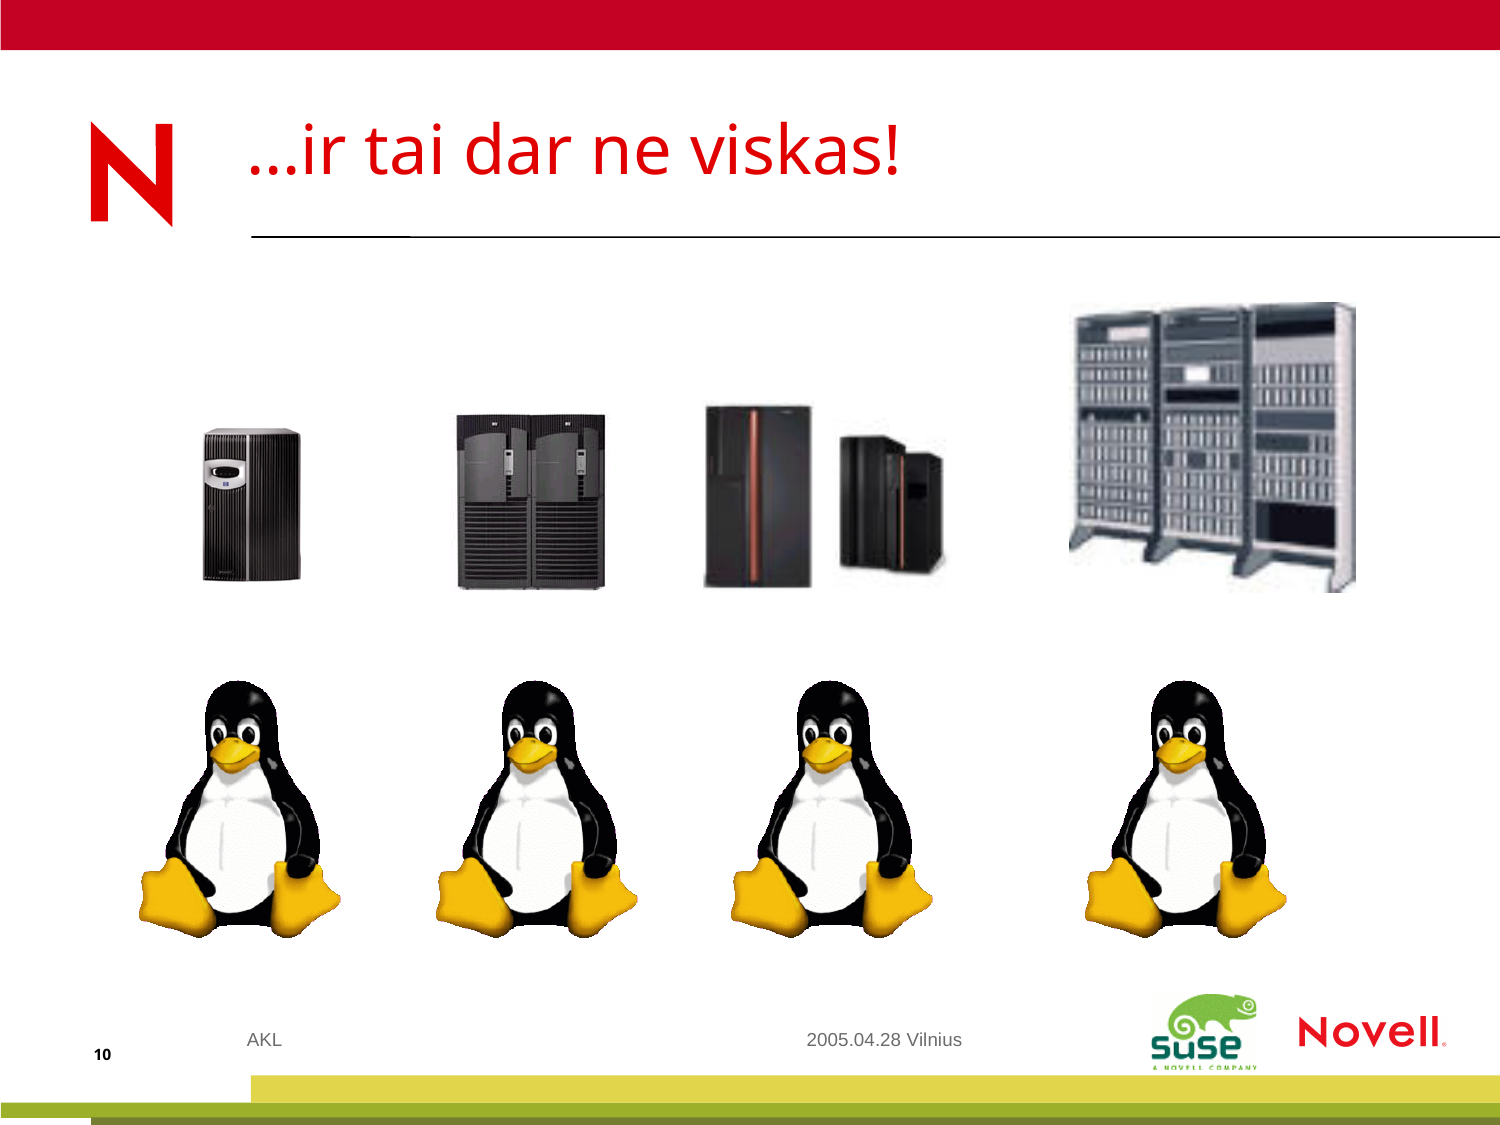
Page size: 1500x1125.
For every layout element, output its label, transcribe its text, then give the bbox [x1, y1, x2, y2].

picture [177, 413, 325, 591]
picture [118, 649, 383, 960]
picture [415, 649, 680, 960]
picture [1069, 302, 1356, 593]
picture [442, 413, 621, 591]
title …ir tai dar ne viskas! [246, 68, 1409, 231]
picture [702, 400, 951, 593]
picture [710, 649, 975, 960]
picture [1064, 649, 1329, 960]
picture [1299, 1016, 1447, 1048]
